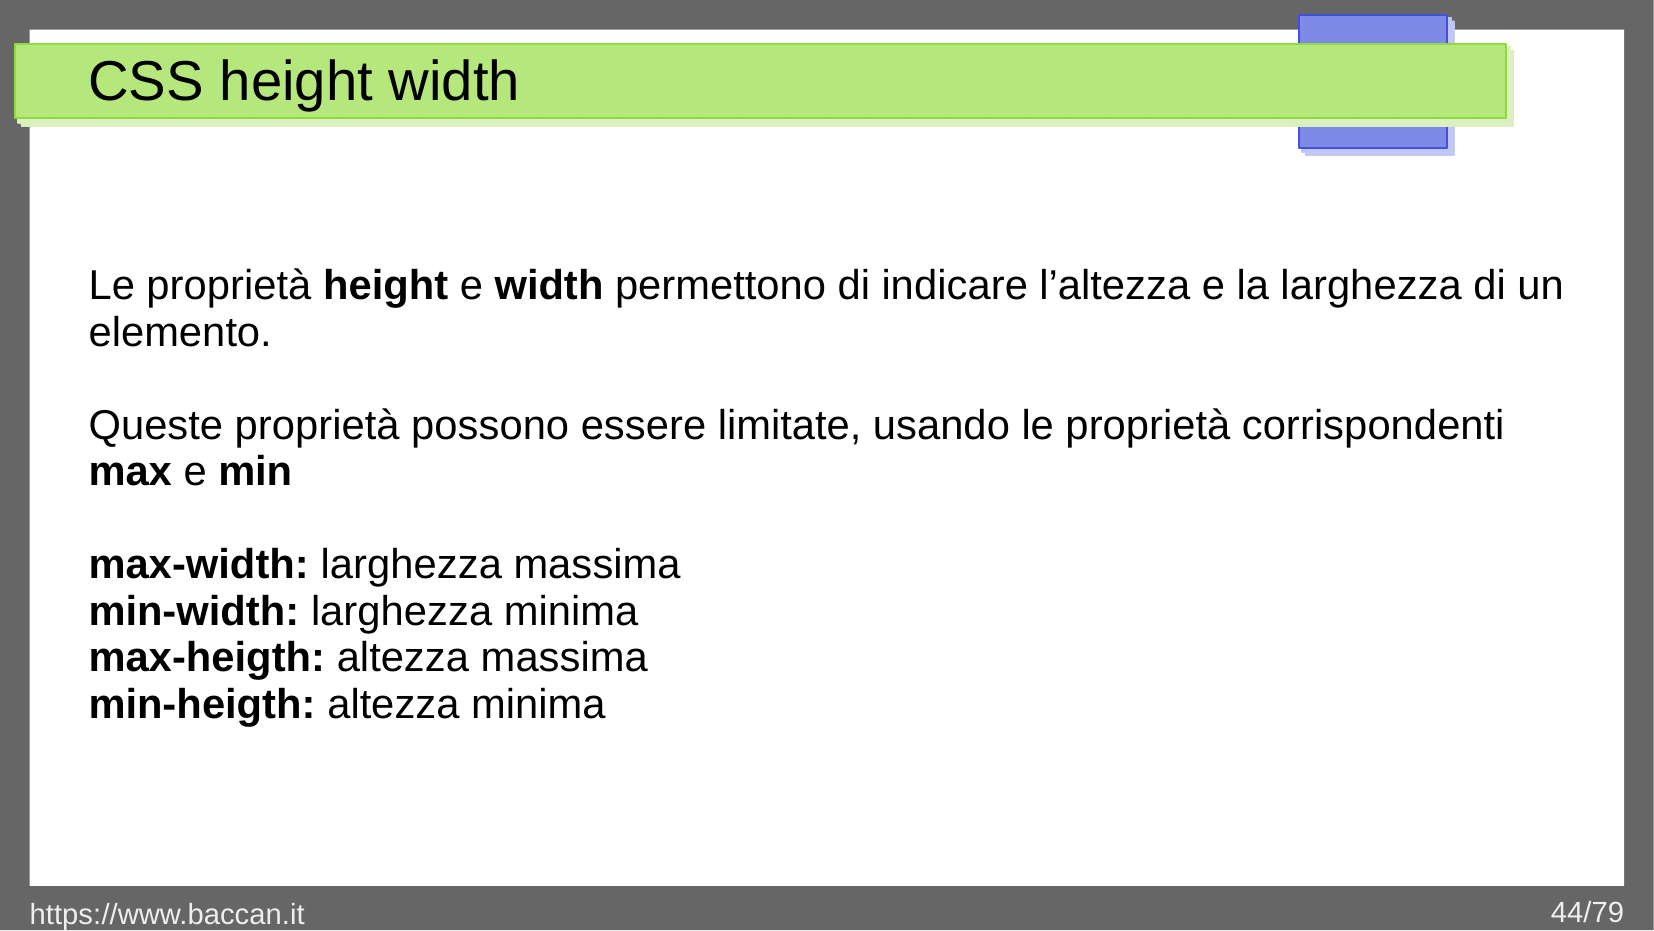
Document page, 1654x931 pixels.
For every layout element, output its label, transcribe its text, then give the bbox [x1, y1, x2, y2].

title CSS height width [88, 44, 1506, 119]
text_box Le proprietà height e width permettono di indicare l’altezza e la larghezza di un elemento. Queste proprietà possono essere limitate, usando le proprietà corrispondenti max e min max-width: larghezza massima min-width: larghezza minima max-heigth: altezza massima min-heigth: altezza minima [88, 169, 1565, 820]
